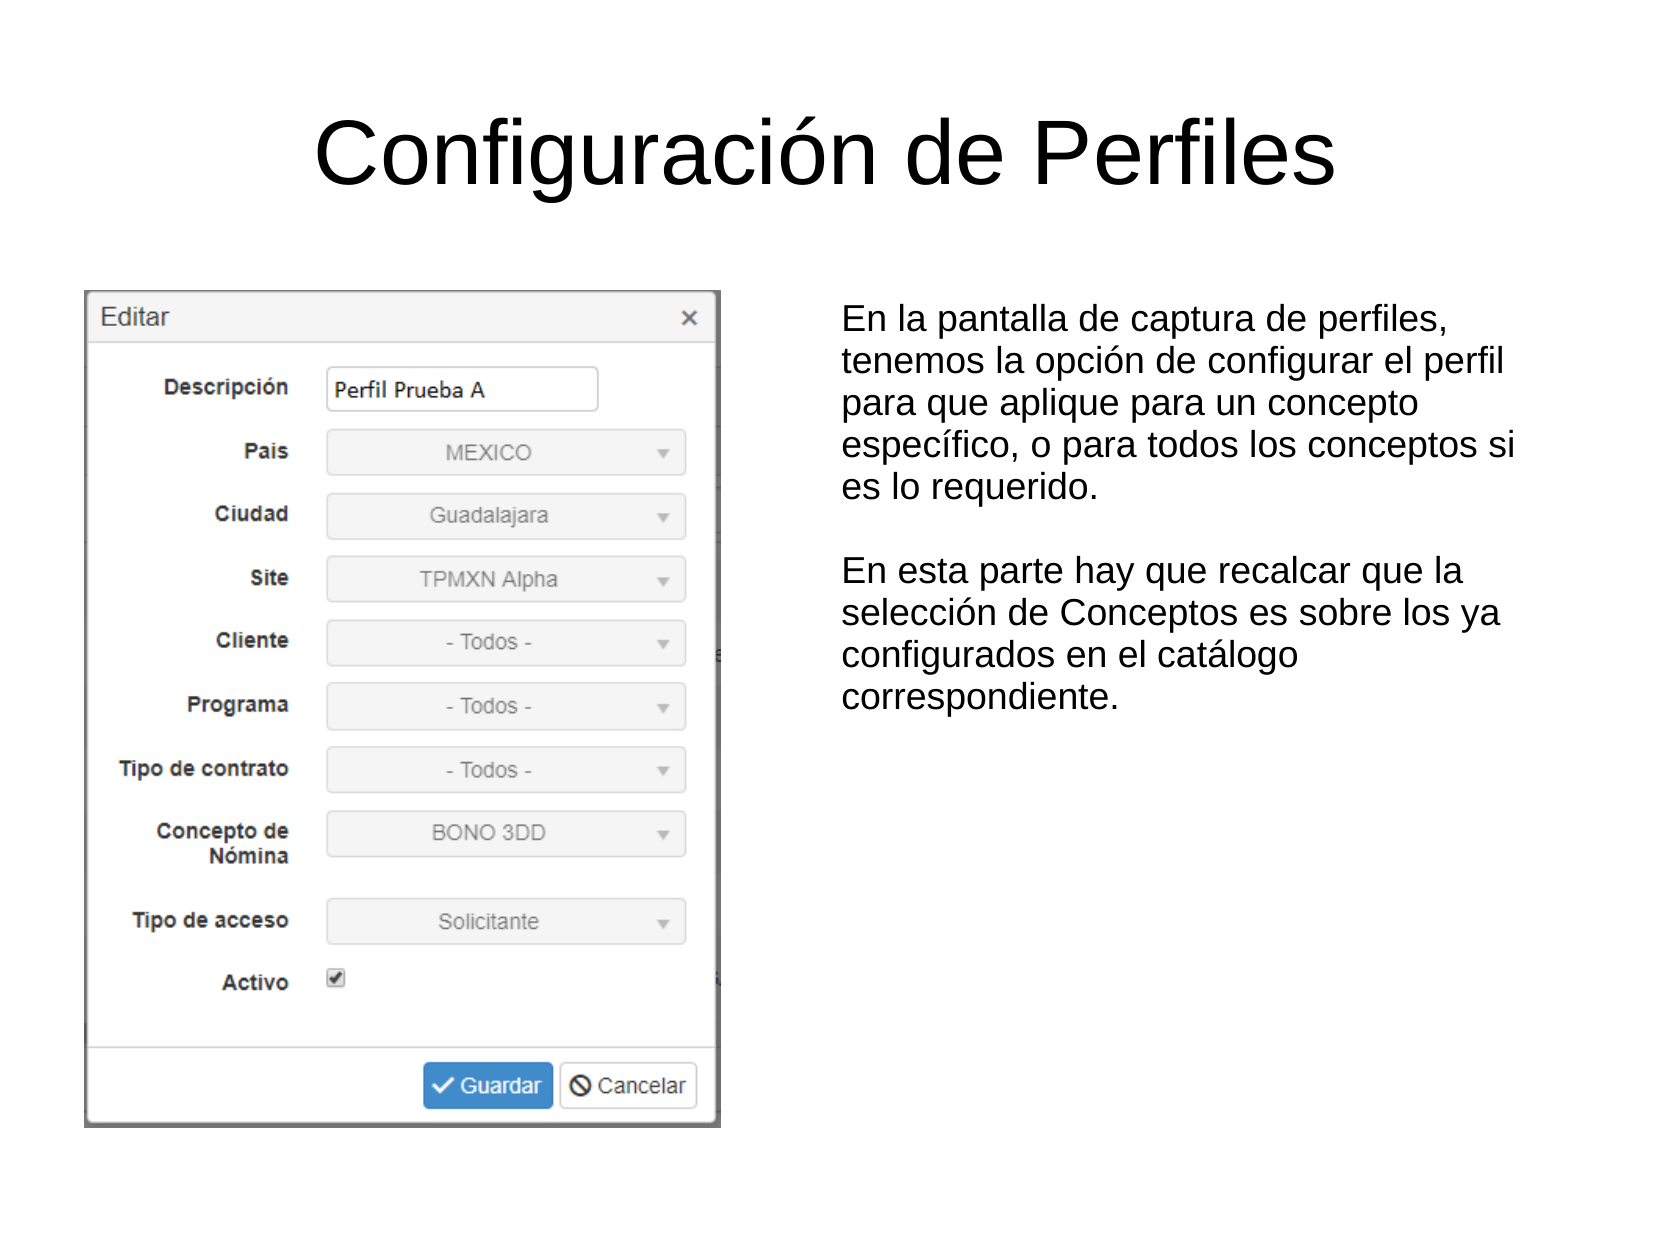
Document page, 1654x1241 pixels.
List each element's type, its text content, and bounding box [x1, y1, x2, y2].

picture [84, 290, 721, 1128]
text_box En la pantalla de captura de perfiles, tenemos la opción de configurar el perfil para que aplique para un concepto específico, o para todos los conceptos si es lo requerido. En esta parte hay que recalcar que la selección de Conceptos es sobre los ya configurados en el catálogo correspondiente. [826, 290, 1571, 726]
title Configuración de Perfiles [82, 49, 1571, 257]
